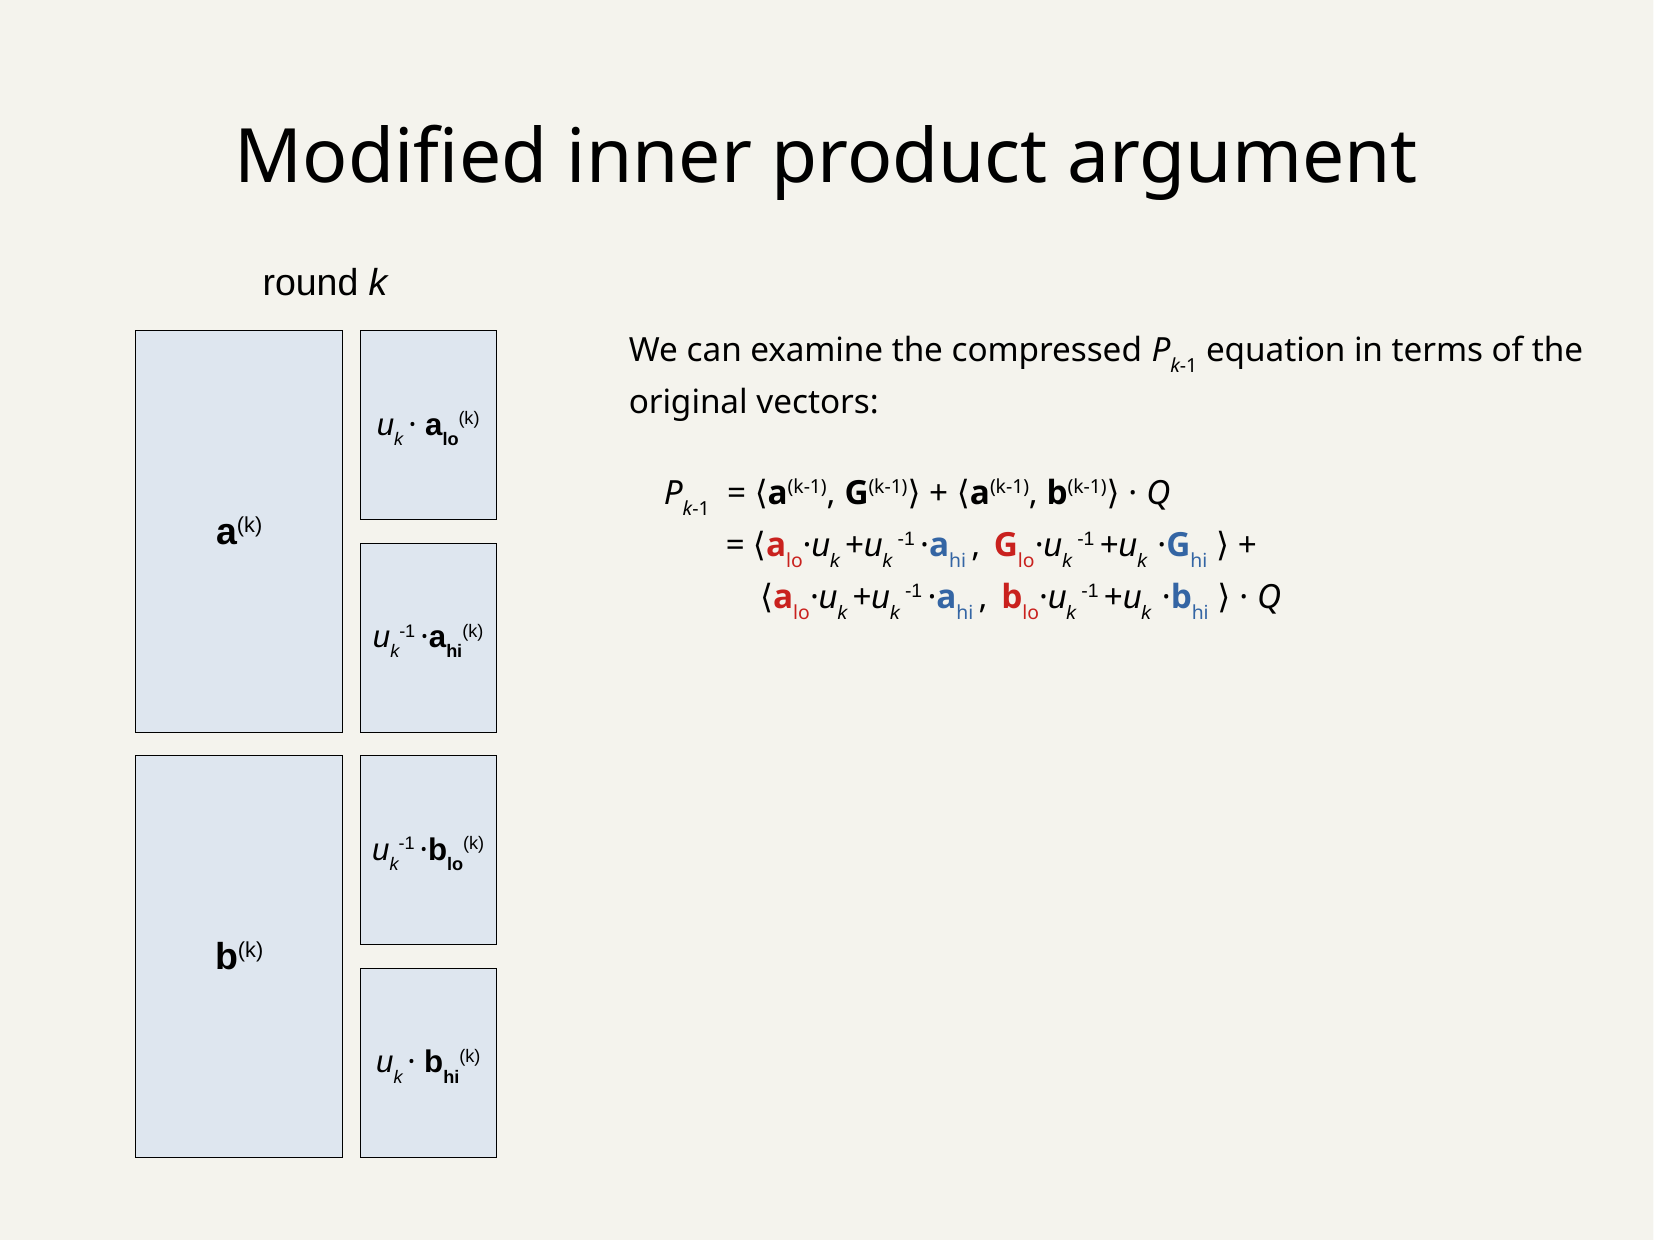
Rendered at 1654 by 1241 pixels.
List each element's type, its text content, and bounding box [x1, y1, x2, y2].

text_box uk-1 ·blo(k) [360, 755, 497, 945]
text_box uk-1 ·ahi(k) [360, 543, 497, 733]
text_box b(k) [135, 755, 343, 1158]
text_box uk · bhi(k) [360, 968, 497, 1158]
title Modified inner product argument [82, 49, 1571, 257]
text_box We can examine the compressed Pk-1 equation in terms of the original vectors: Pk-1 = ⟨a(k-1), G(k-1)⟩ + ⟨a(k-1), b(k-1)⟩ · Q = ⟨alo·uk +uk -1 ·ahi , Glo·uk -1 +uk ·Ghi ⟩ + ⟨alo·uk +uk -1 ·ahi , blo·uk -1 +uk ·bhi ⟩ · Q [614, 318, 1607, 682]
text_box round k [248, 253, 403, 311]
text_box uk · alo(k) [360, 330, 497, 520]
text_box a(k) [135, 330, 343, 733]
